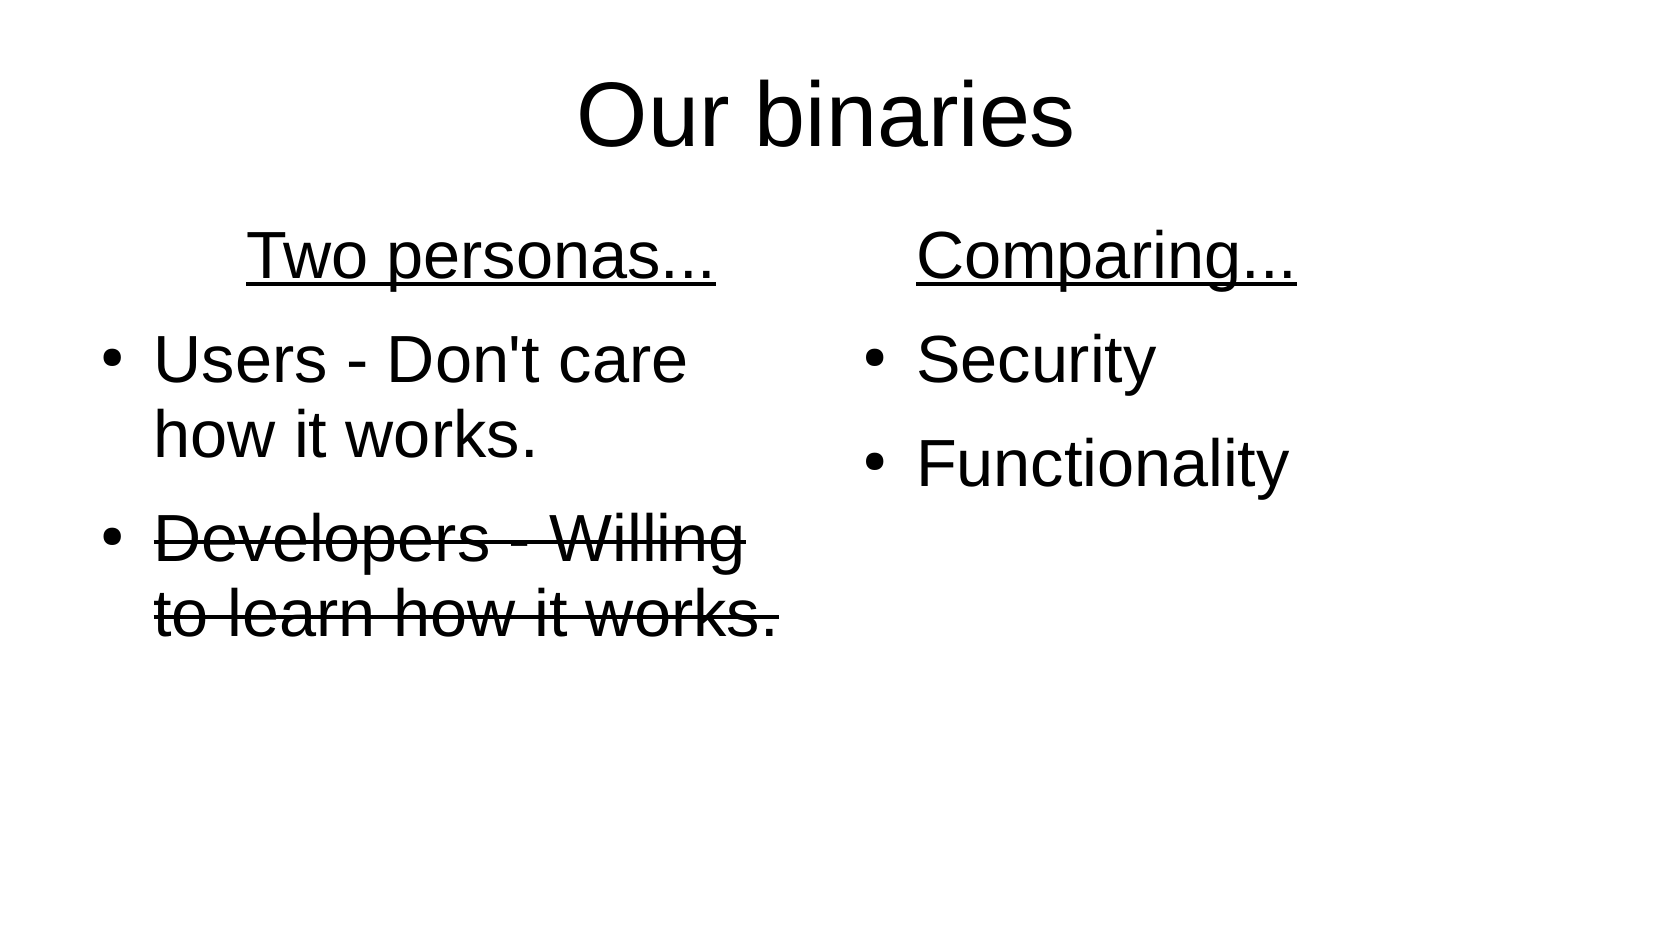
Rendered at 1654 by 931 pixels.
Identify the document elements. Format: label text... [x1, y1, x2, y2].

list Two personas... Users - Don't care how it works. Developers - Willing to learn how it works. [82, 217, 809, 758]
title Our binaries [82, 37, 1571, 193]
list Comparing... Security Functionality [845, 217, 1572, 758]
